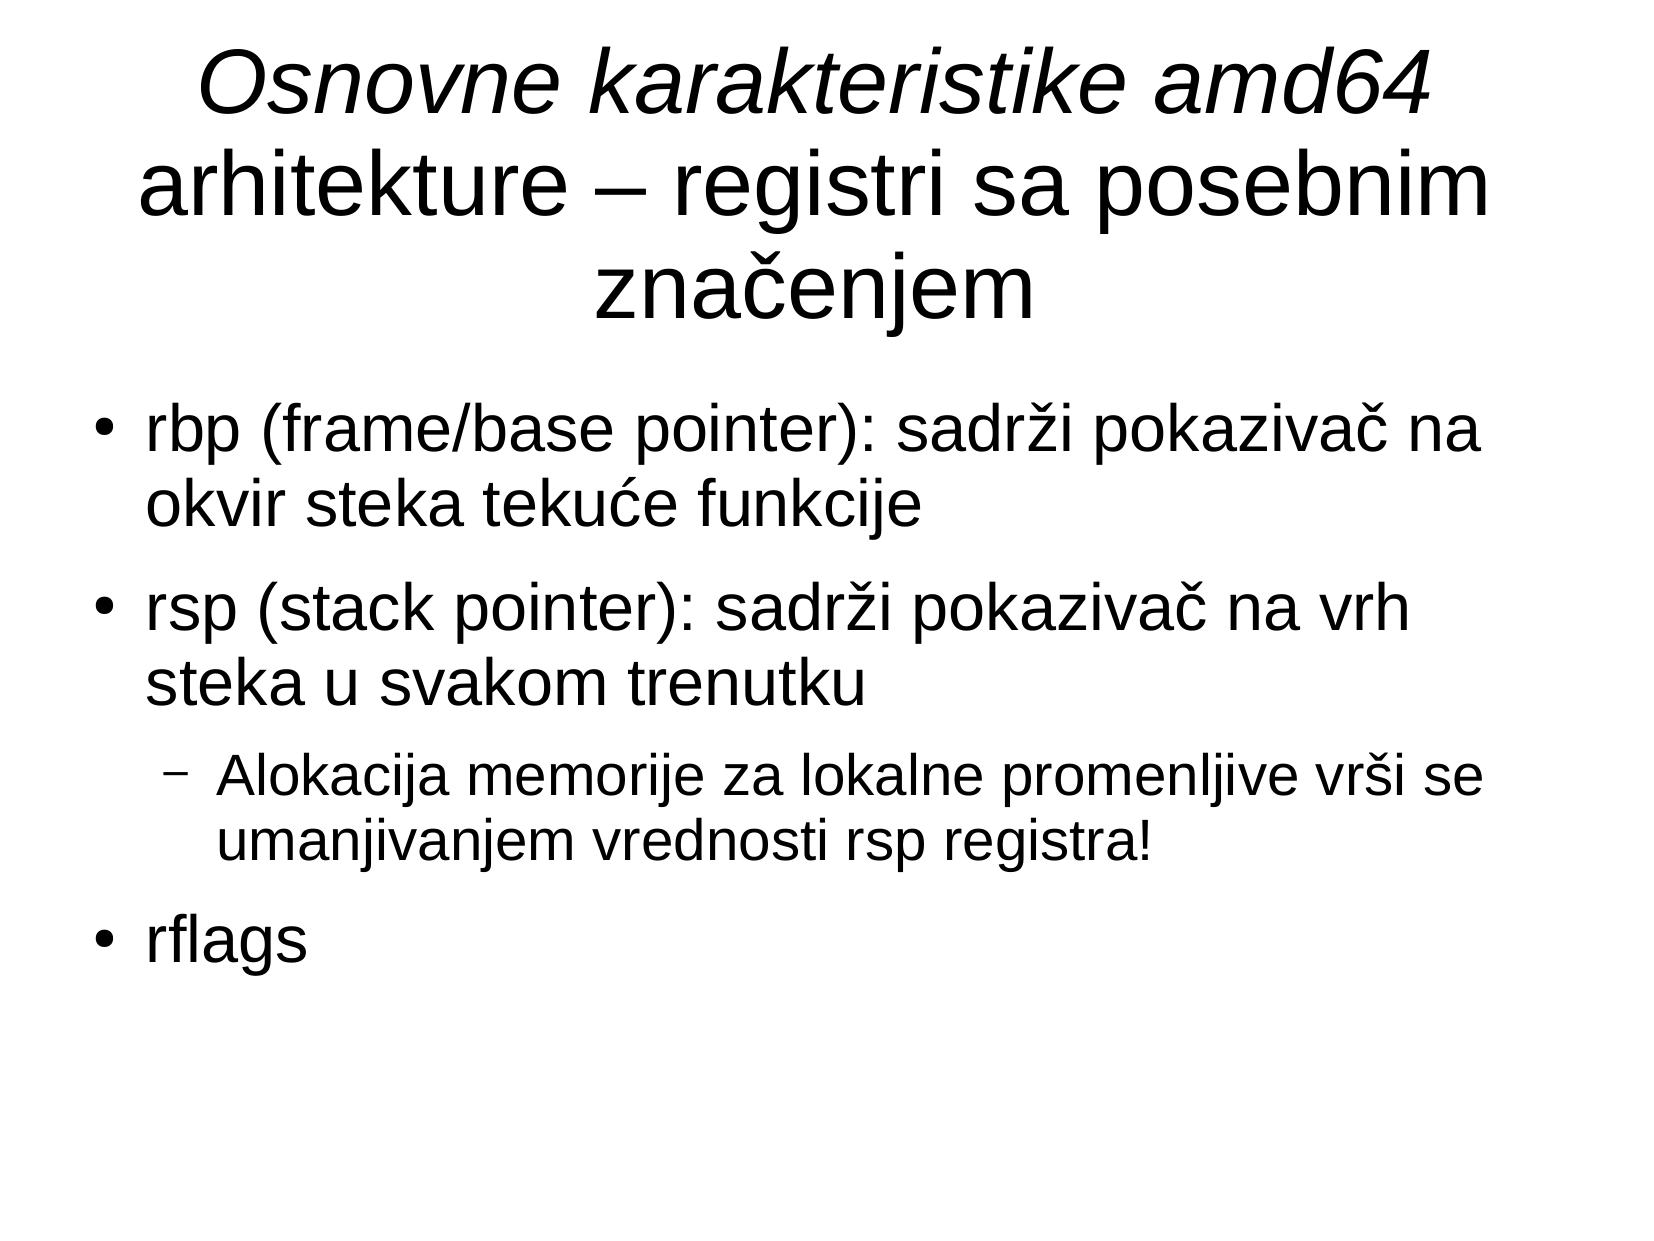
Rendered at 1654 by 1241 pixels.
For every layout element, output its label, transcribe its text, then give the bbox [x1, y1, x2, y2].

title Osnovne karakteristike amd64 arhitekture – registri sa posebnim značenjem [71, 30, 1561, 338]
list rbp (frame/base pointer): sadrži pokazivač na okvir steka tekuće funkcije rsp (stack pointer): sadrži pokazivač na vrh steka u svakom trenutku Alokacija memorije za lokalne promenljive vrši se umanjivanjem vrednosti rsp registra! rflags [75, 390, 1564, 1111]
